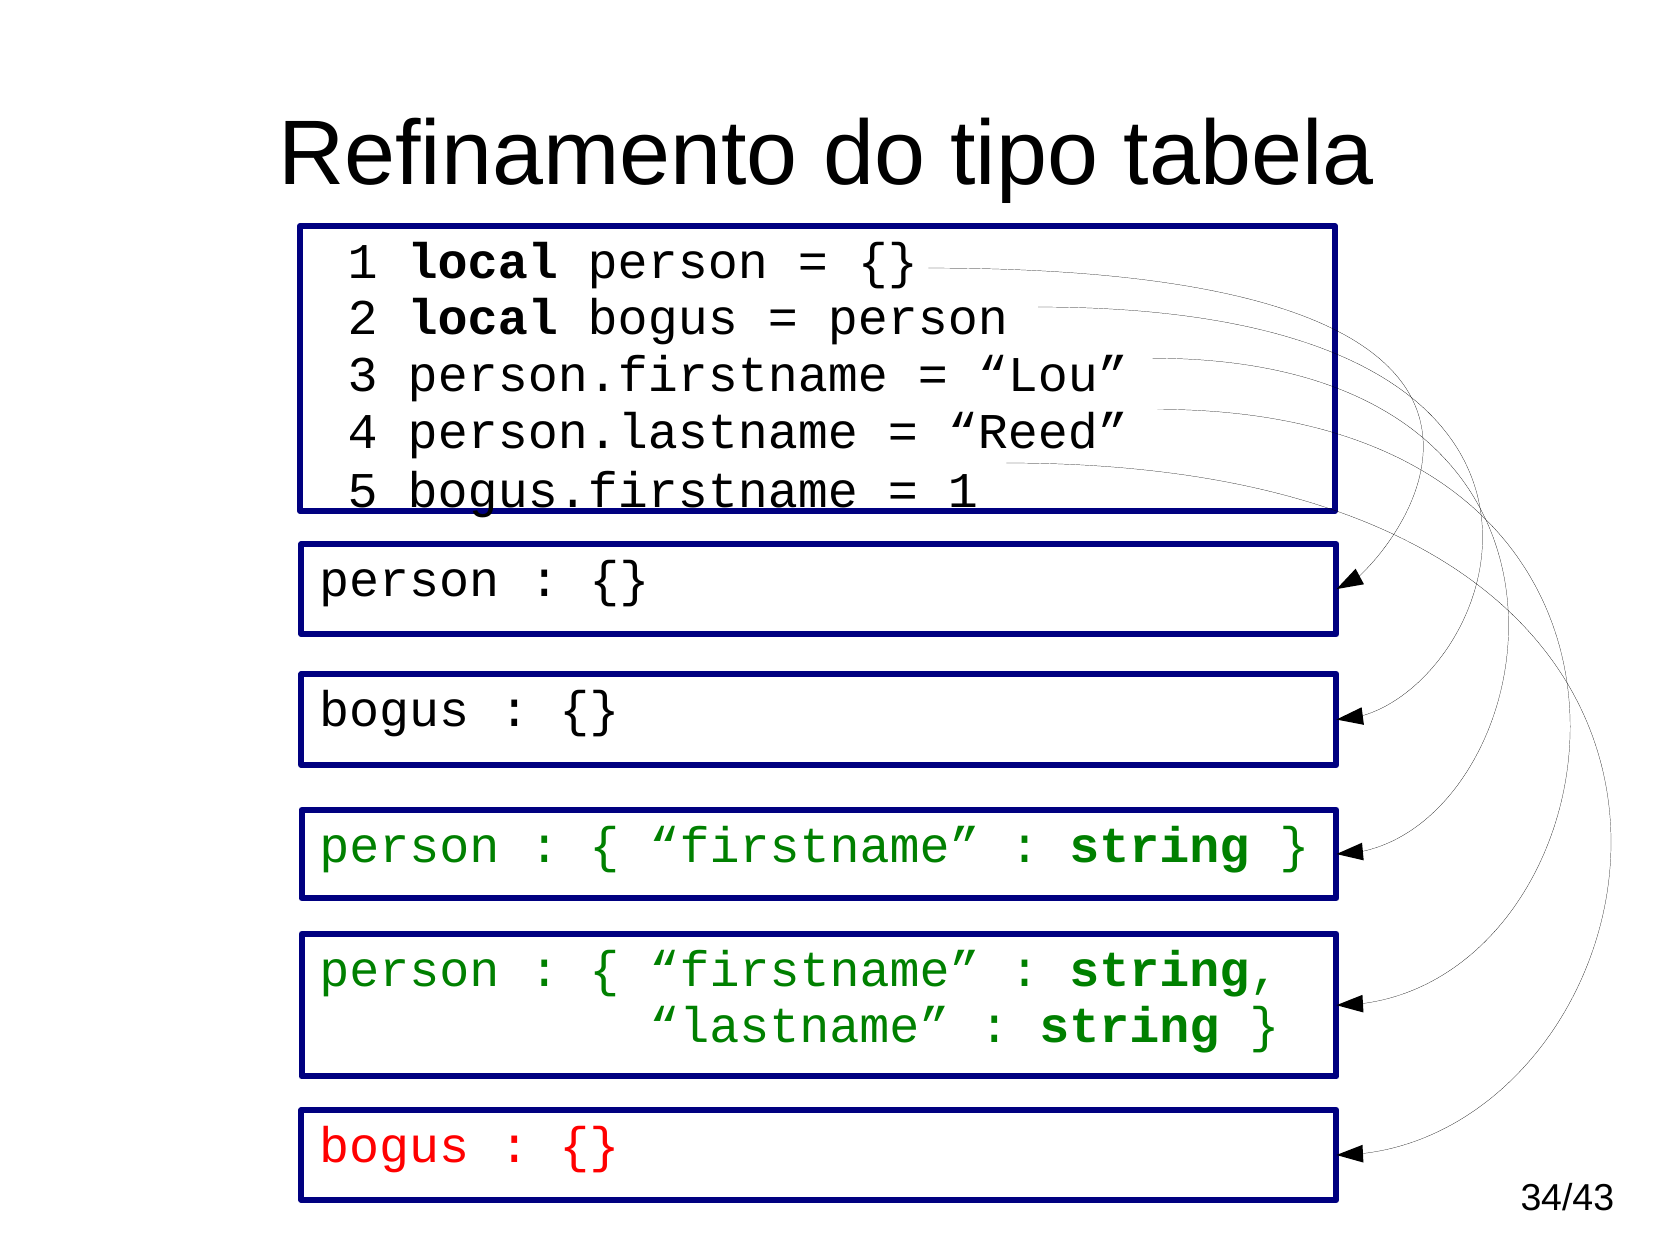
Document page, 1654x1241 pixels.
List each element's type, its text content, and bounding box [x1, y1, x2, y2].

text_box person : { “firstname” : string } [301, 809, 1337, 899]
title Refinamento do tipo tabela [82, 49, 1571, 257]
text_box person : { “firstname” : string, “lastname” : string } [301, 933, 1337, 1077]
text_box bogus : {} [301, 674, 1337, 766]
text_box person : {} [301, 544, 1337, 635]
text_box 34/43 [1495, 1168, 1630, 1239]
text_box bogus : {} [301, 1110, 1337, 1201]
text_box 1 local person = {} 2 local bogus = person 3 person.firstname = “Lou” 4 person.lastname = “Reed” 5 bogus.firstname = 1 [300, 225, 1336, 511]
